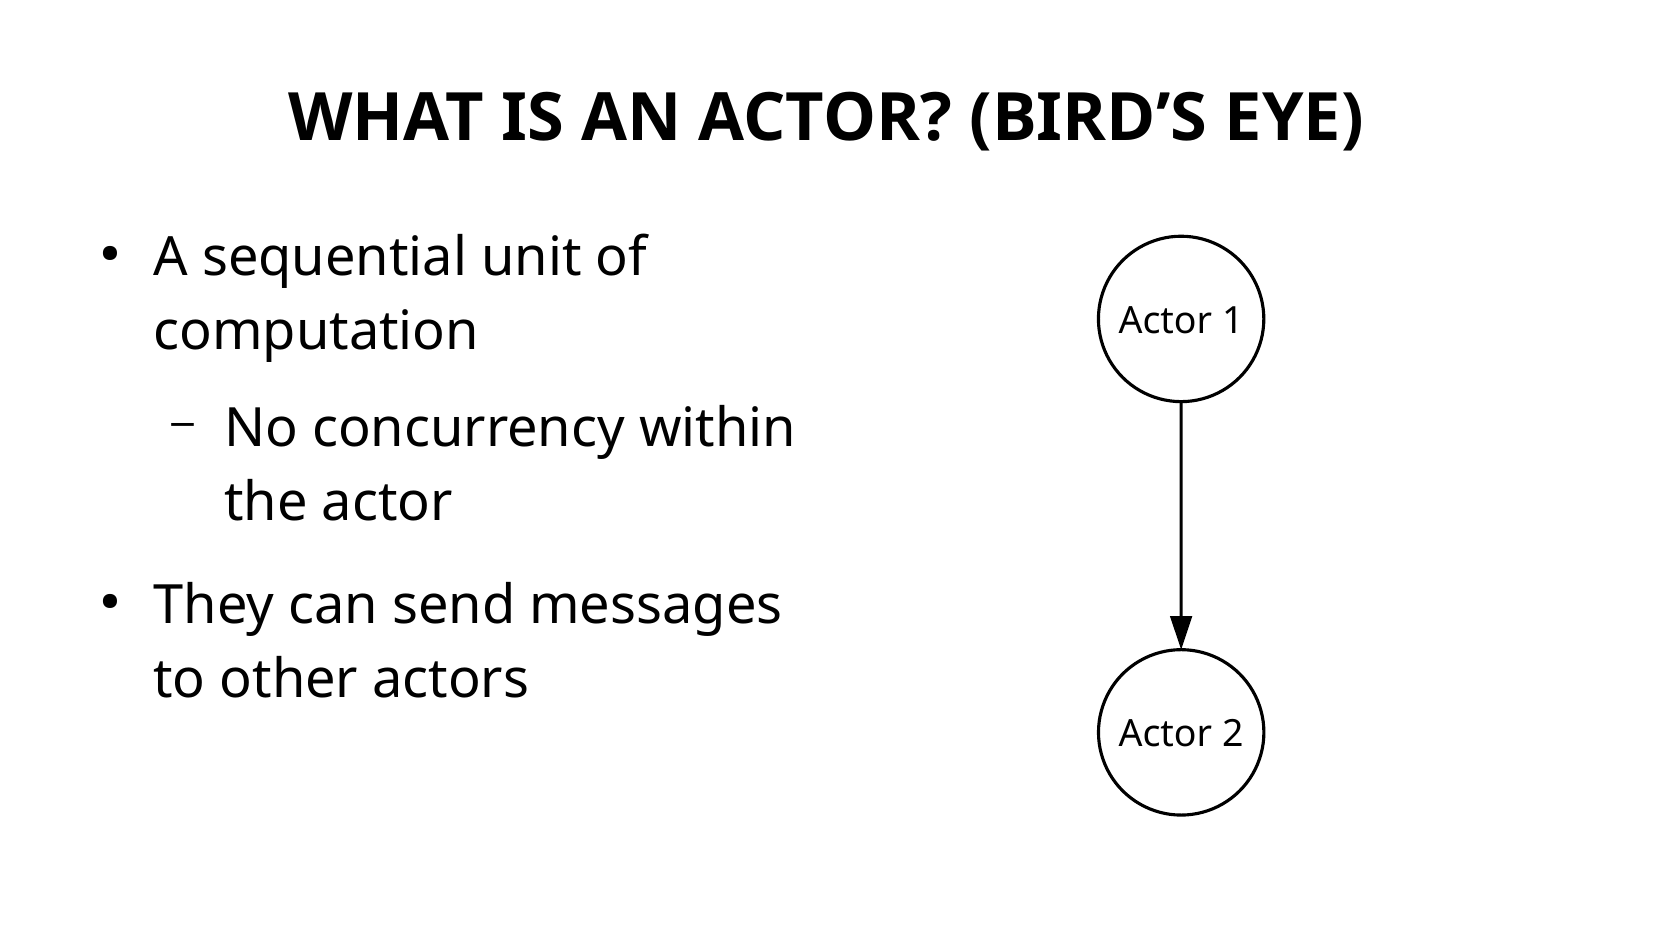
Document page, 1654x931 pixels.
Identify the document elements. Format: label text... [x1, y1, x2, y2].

title WHAT IS AN ACTOR? (BIRD’S EYE) [82, 36, 1571, 193]
list A sequential unit of computation No concurrency within the actor They can send messages to other actors [82, 217, 809, 757]
text_box Actor 2 [1098, 649, 1264, 816]
text_box Actor 1 [1098, 236, 1264, 402]
